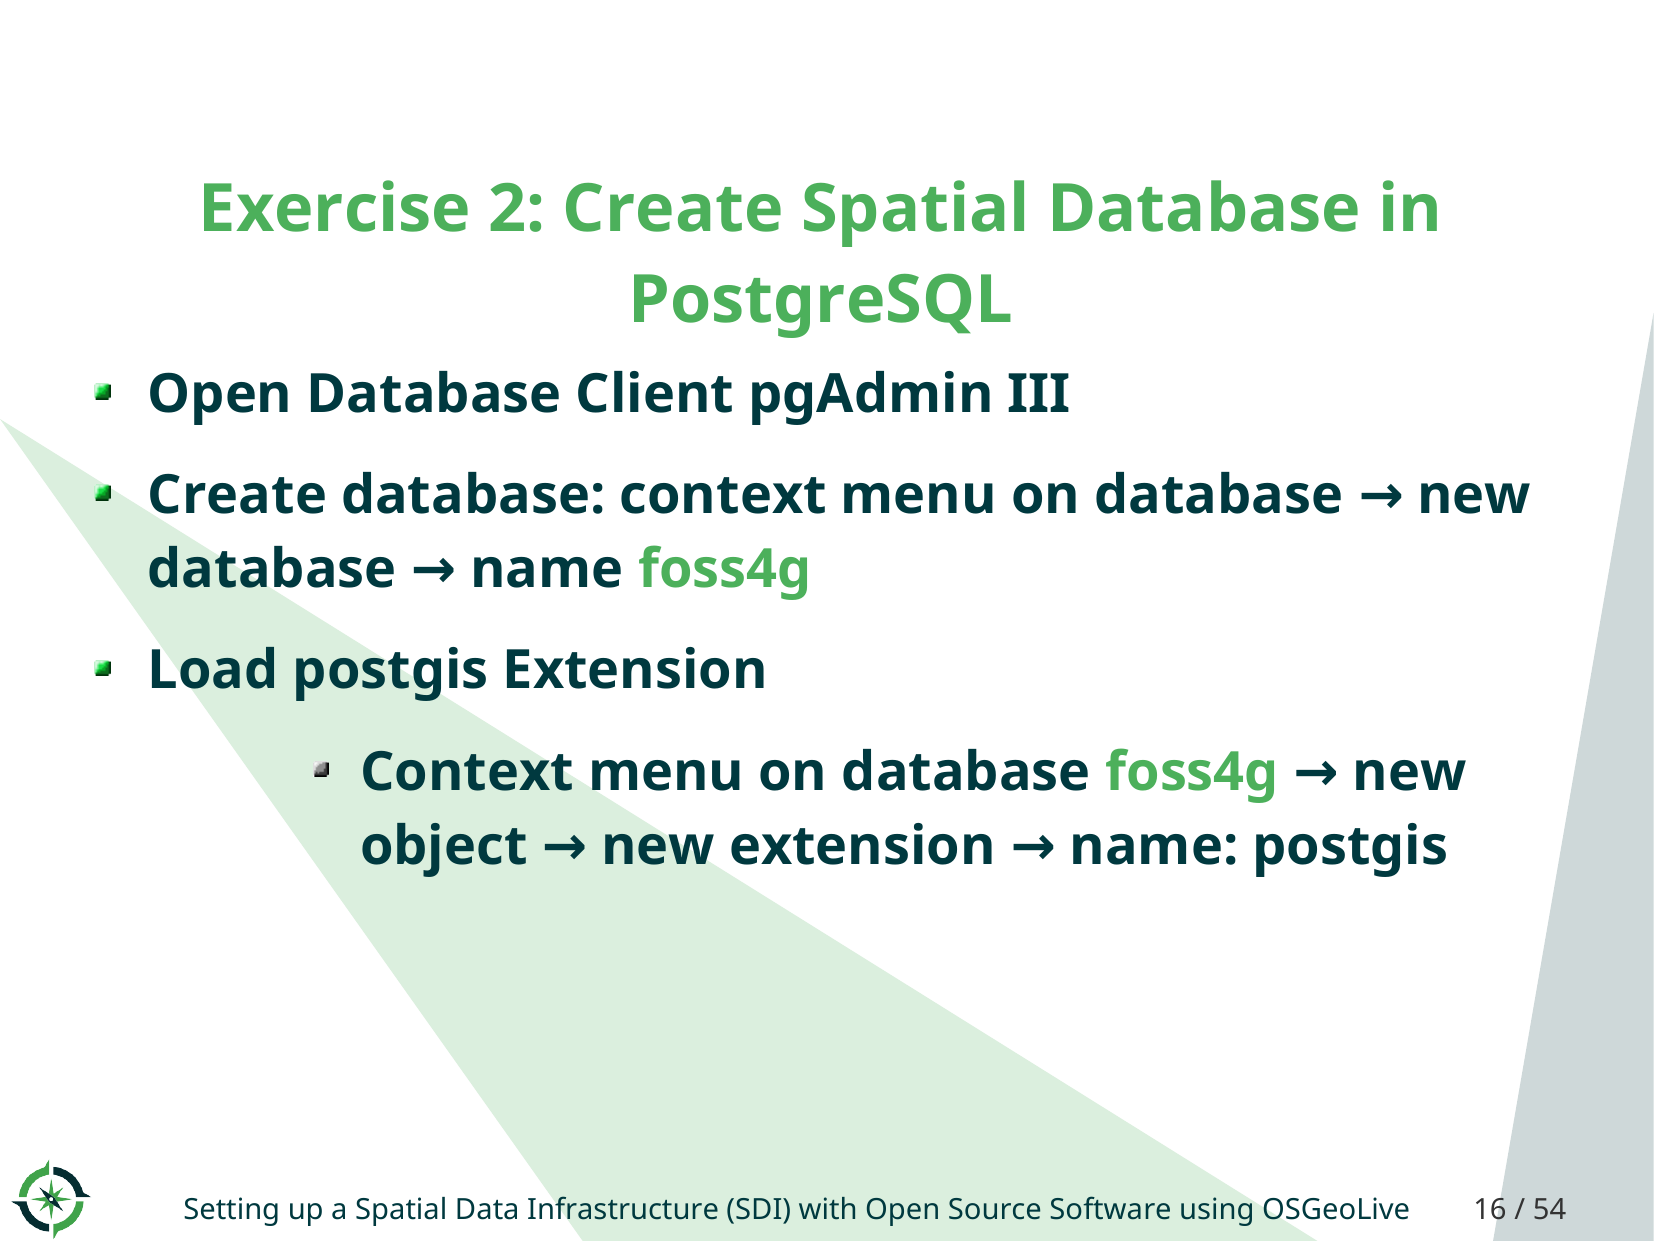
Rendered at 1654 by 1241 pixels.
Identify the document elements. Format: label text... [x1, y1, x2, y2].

title Exercise 2: Create Spatial Database in PostgreSQL [76, 173, 1565, 329]
list Open Database Client pgAdmin III Create database: context menu on database → new database → name foss4g Load postgis Extension Context menu on database foss4g → new object → new extension → name: postgis [76, 354, 1565, 1205]
picture [10, 1158, 92, 1240]
